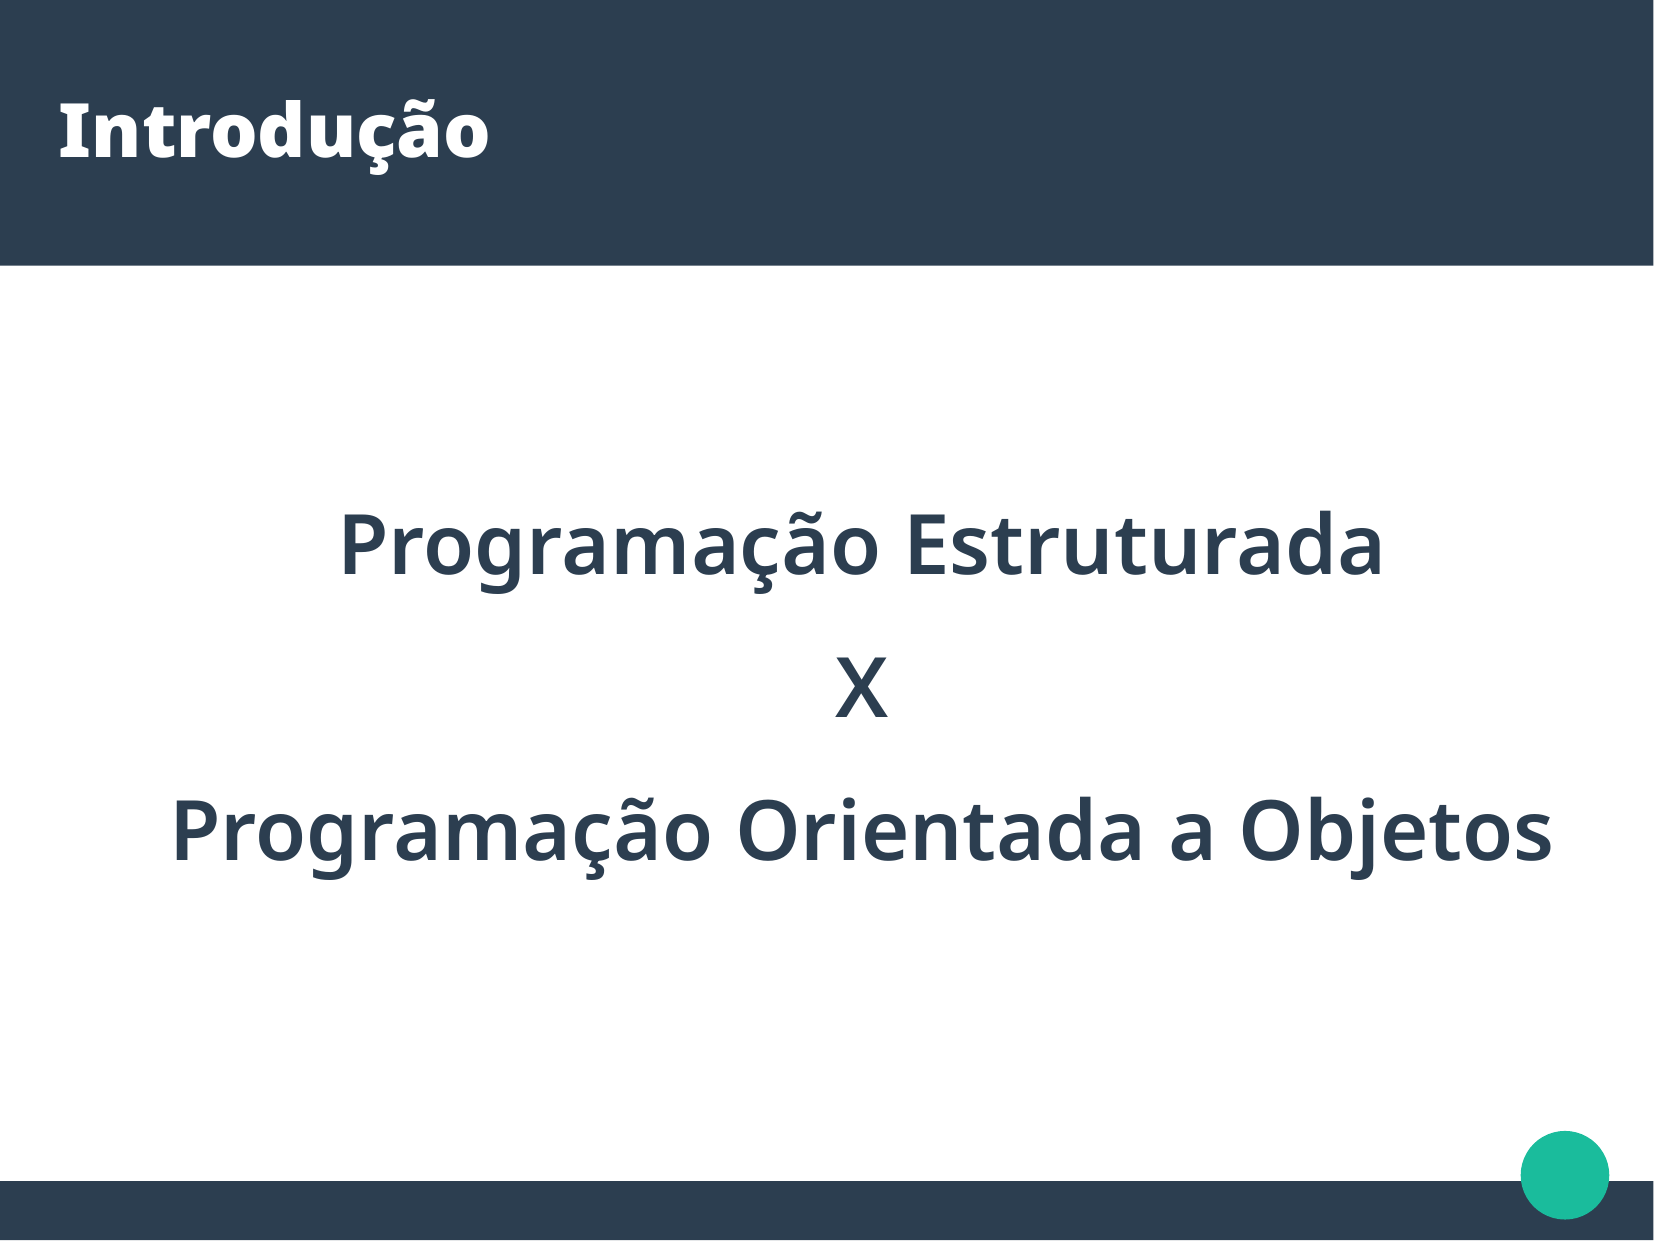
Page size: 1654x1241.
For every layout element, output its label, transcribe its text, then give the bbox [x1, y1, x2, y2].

list Programação Estruturada X Programação Orientada a Objetos [59, 271, 1595, 1099]
title Introdução [59, 49, 1595, 207]
